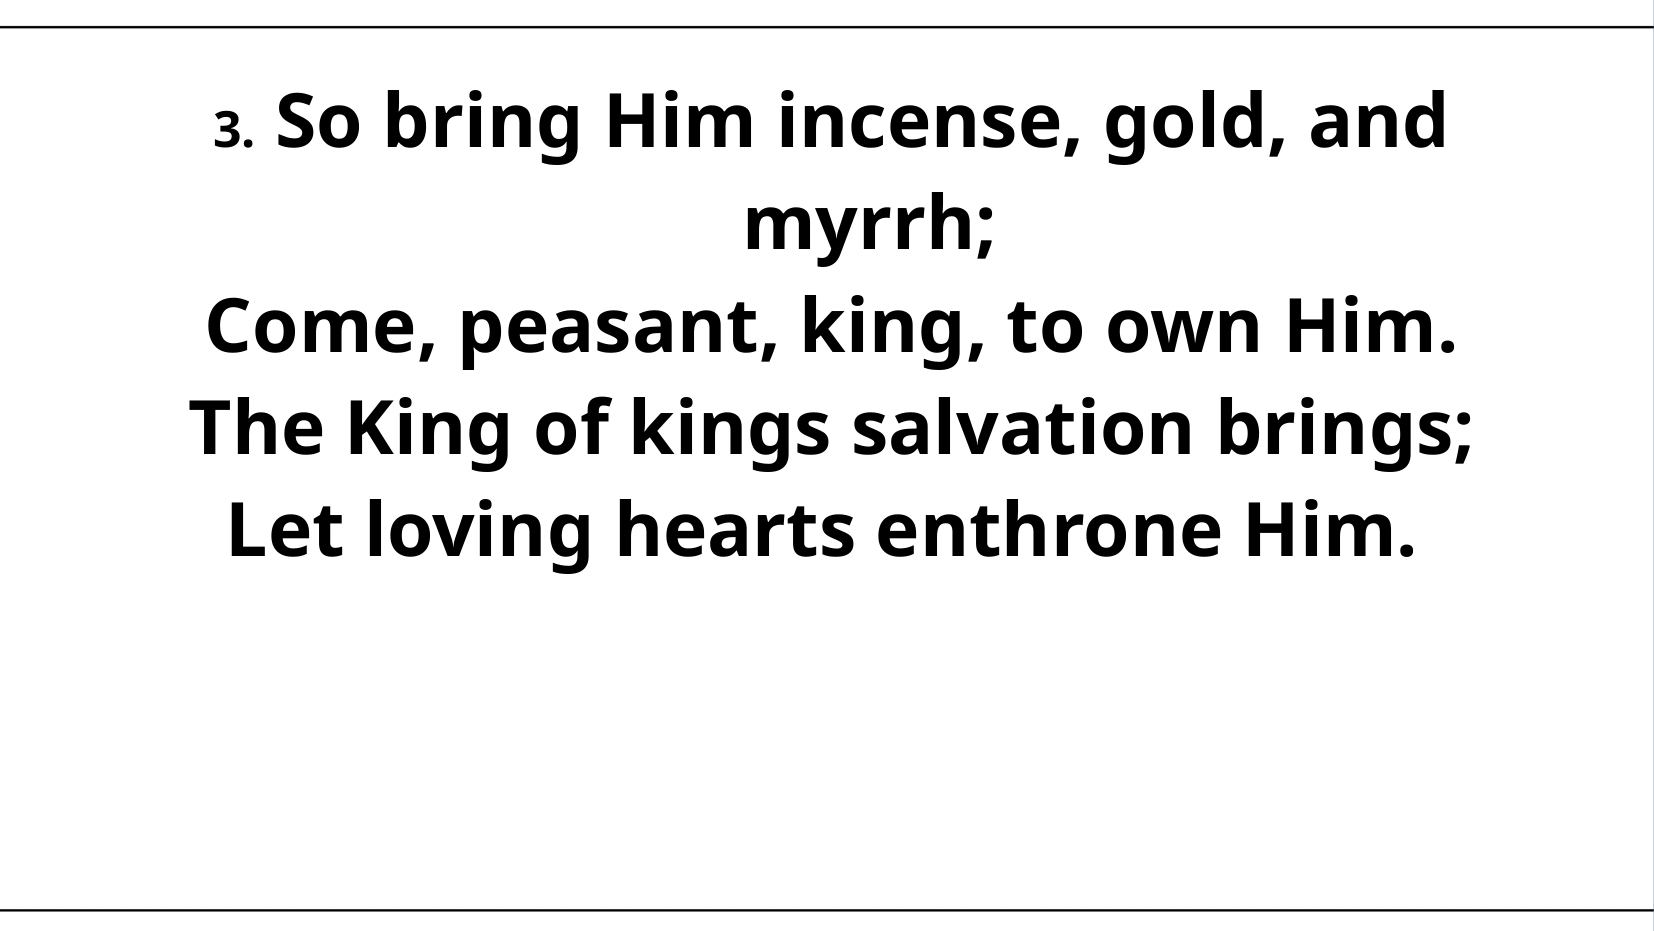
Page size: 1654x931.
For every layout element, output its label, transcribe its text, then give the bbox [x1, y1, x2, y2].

text_box 3. So bring Him incense, gold, and myrrh; Come, peasant, king, to own Him. The King of kings salvation brings; Let loving hearts enthrone Him. [75, 60, 1591, 475]
picture [0, 0, 1654, 931]
